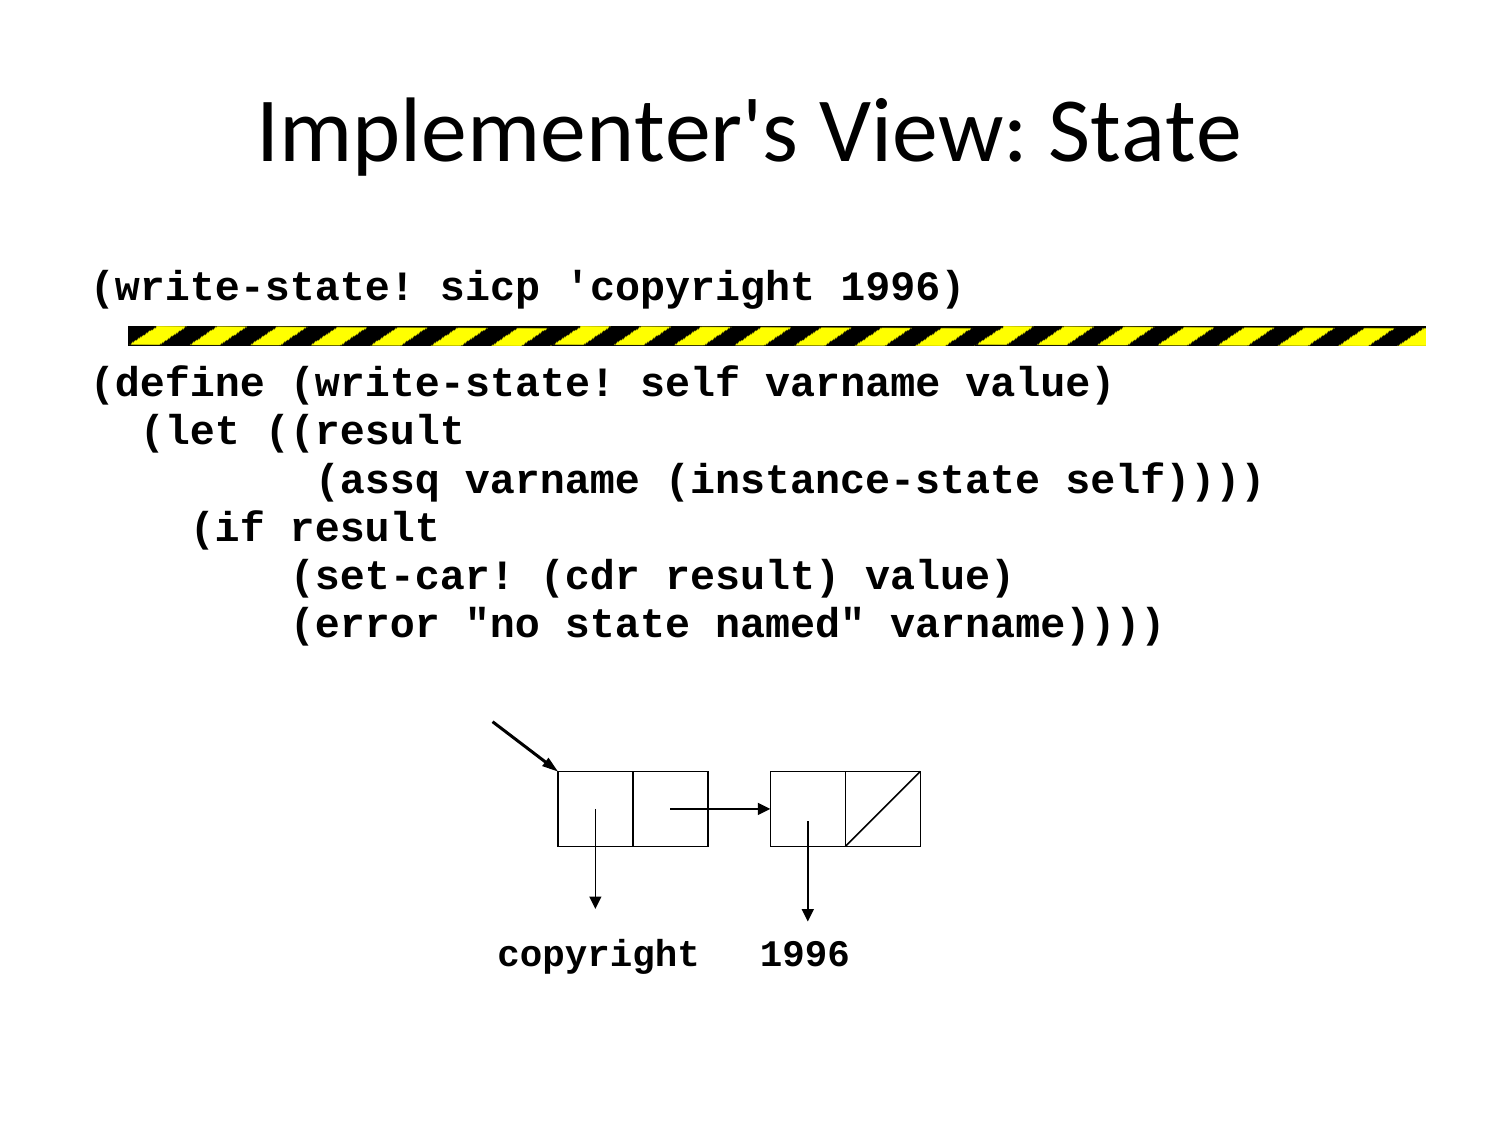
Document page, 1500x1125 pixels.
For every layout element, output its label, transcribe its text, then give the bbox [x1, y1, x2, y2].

picture [128, 326, 1426, 346]
title Implementer's View: State [75, 45, 1426, 233]
text_box copyright [482, 921, 721, 982]
text_box 1996 [745, 921, 983, 982]
list (write-state! sicp 'copyright 1996) (define (write-state! self varname value) (let ((result (assq varname (instance-state self)))) (if result (set-car! (cdr result) value) (error "no state named" varname)))) [75, 262, 1426, 1006]
